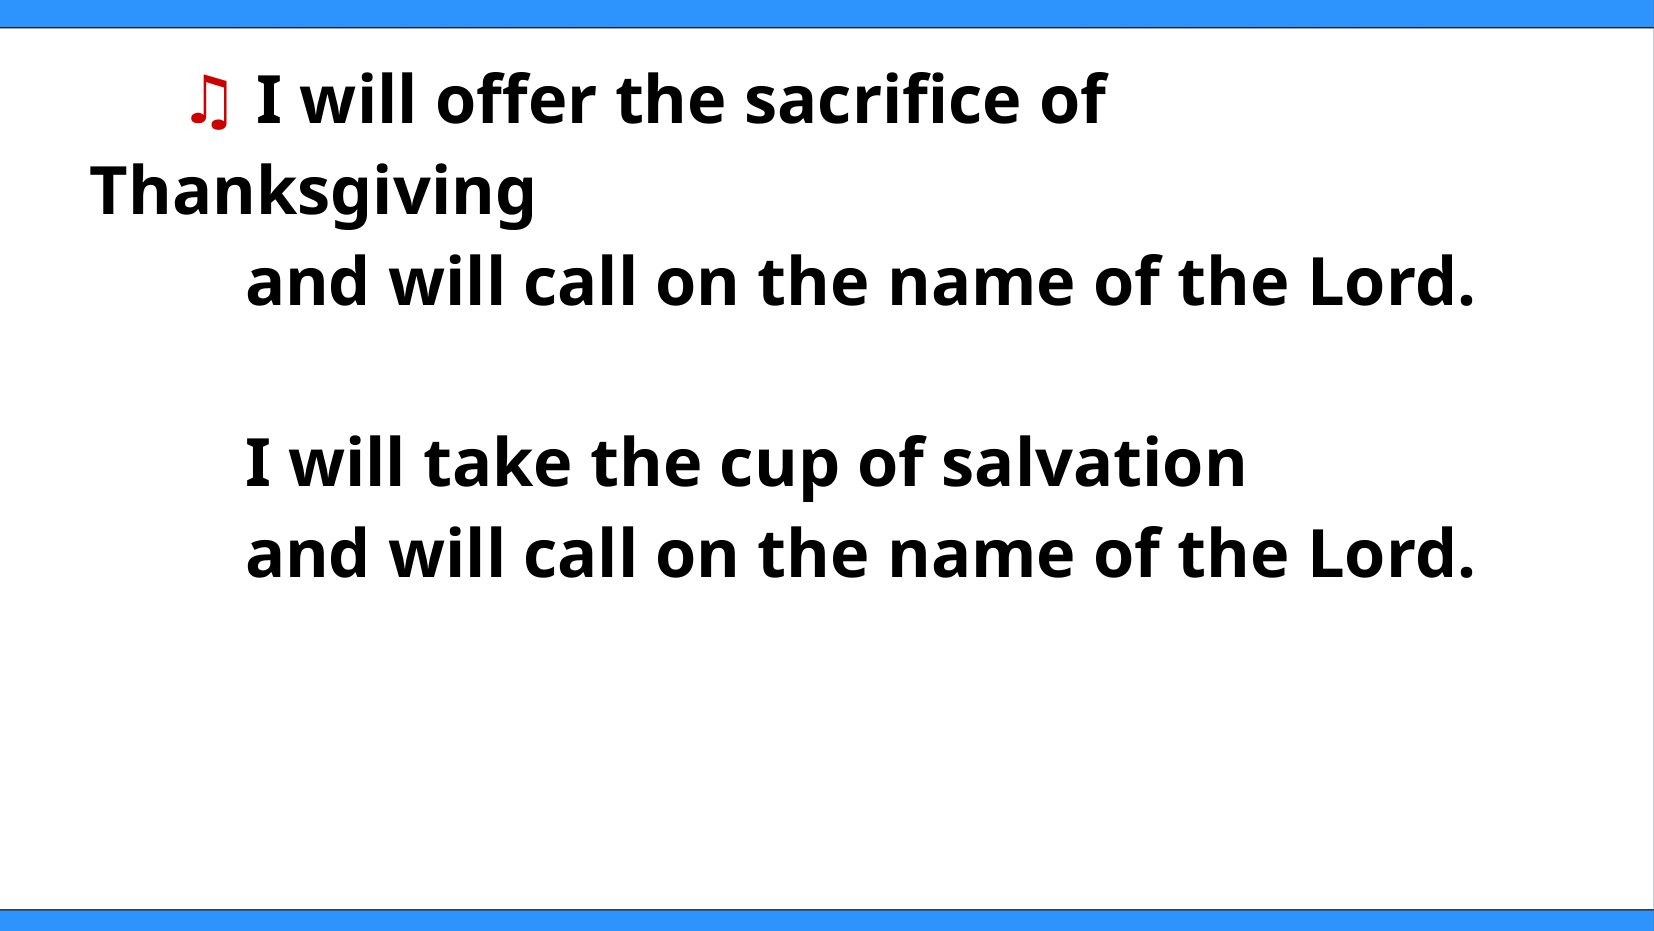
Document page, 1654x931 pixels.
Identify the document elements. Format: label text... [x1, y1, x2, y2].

picture [0, 0, 1654, 931]
text_box ♫ I will offer the sacrifice of Thanksgiving and will call on the name of the Lord. I will take the cup of salvation and will call on the name of the Lord. [75, 45, 1546, 436]
